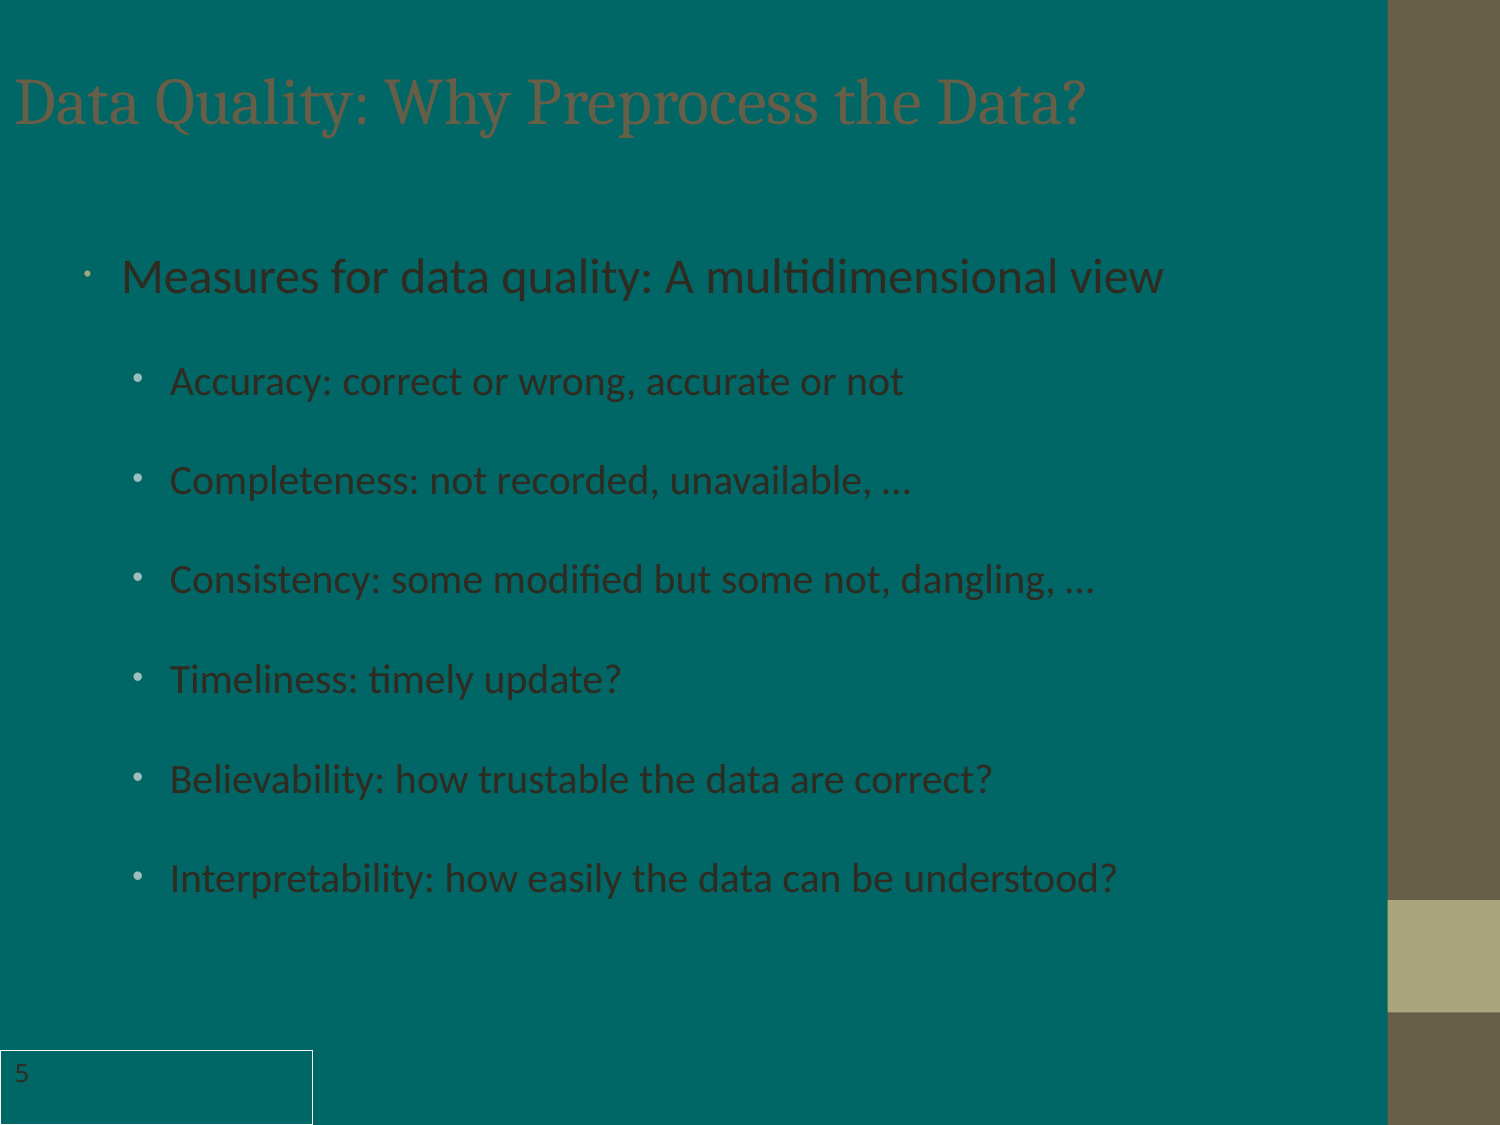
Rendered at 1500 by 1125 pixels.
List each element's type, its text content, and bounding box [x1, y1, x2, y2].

title Data Quality: Why Preprocess the Data? [0, 50, 1500, 163]
list Measures for data quality: A multidimensional view Accuracy: correct or wrong, accurate or not Completeness: not recorded, unavailable, … Consistency: some modified but some not, dangling, … Timeliness: timely update? Believability: how trustable the data are correct? Interpretability: how easily the data can be understood? [50, 212, 1425, 1024]
slide_number <number> [0, 1050, 313, 1125]
